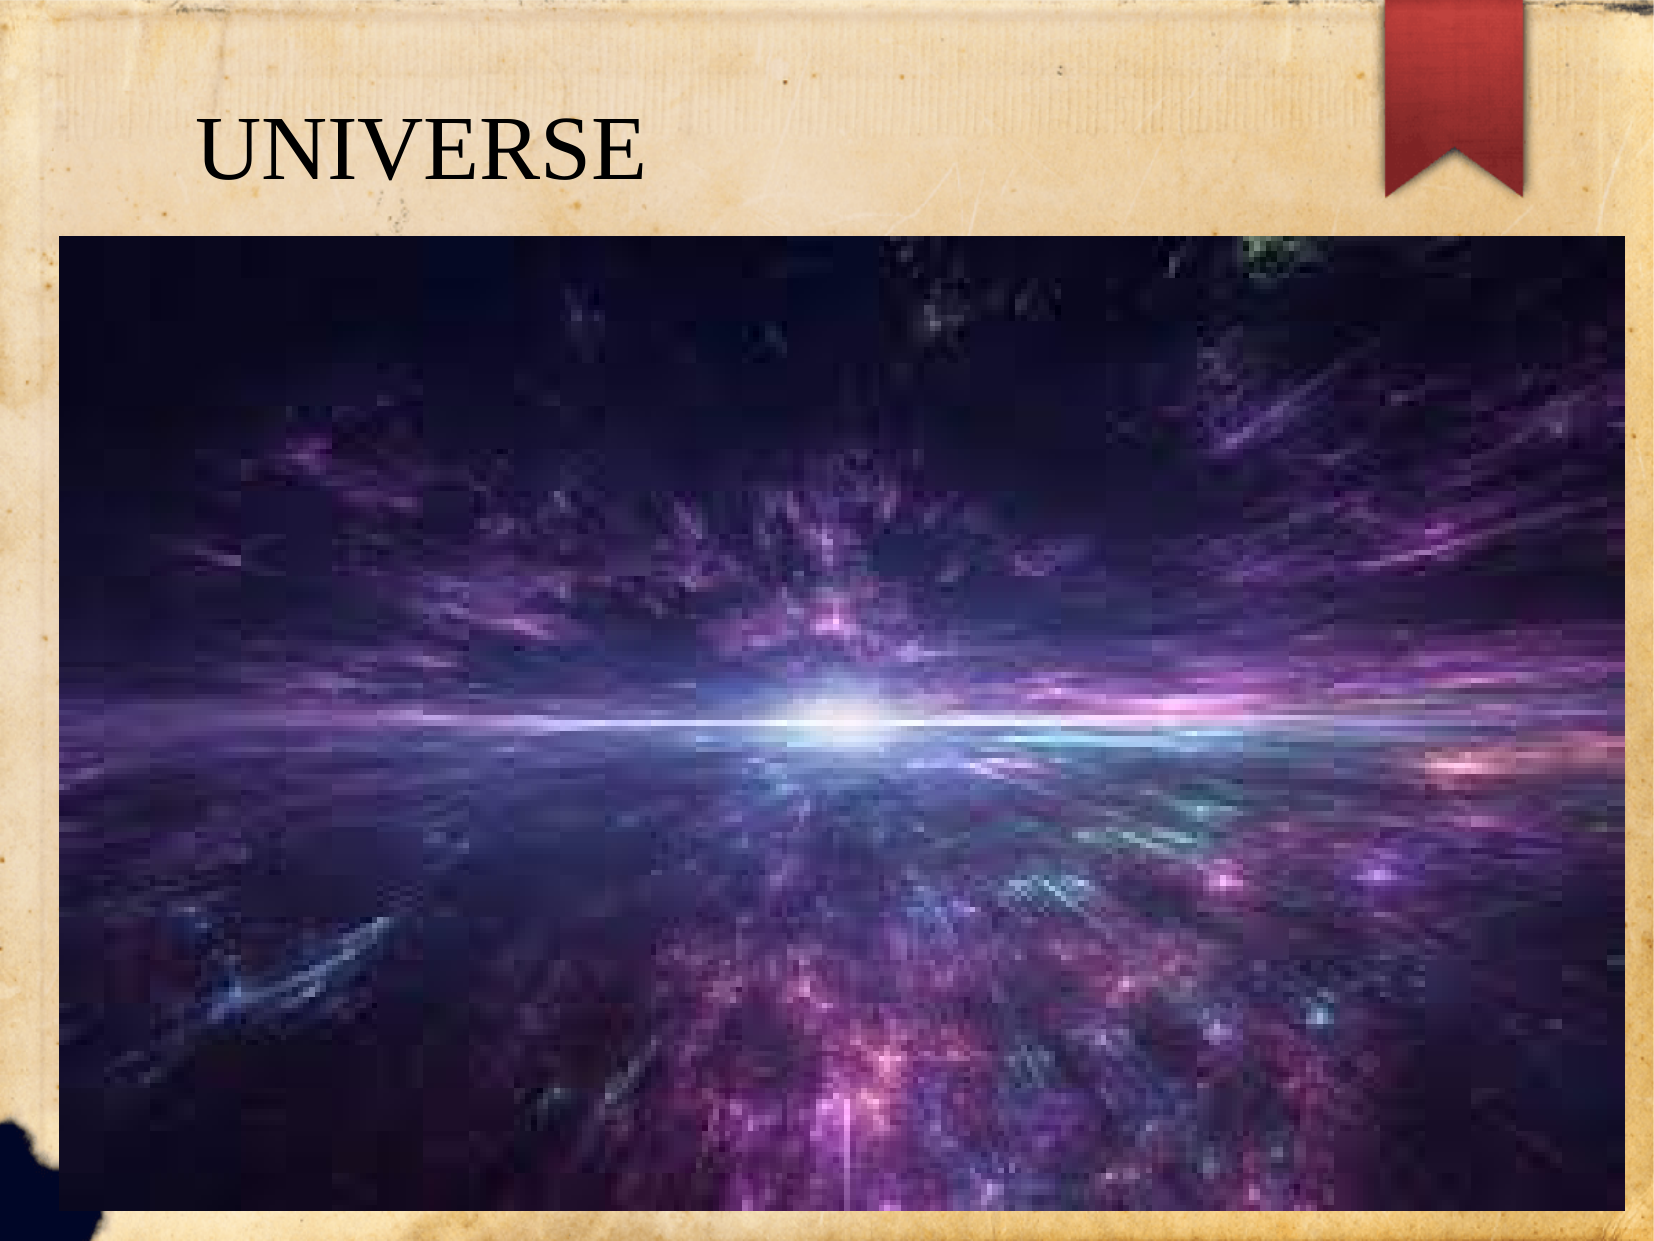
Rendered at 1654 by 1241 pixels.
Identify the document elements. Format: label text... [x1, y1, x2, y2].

title UNIVERSE [194, 87, 1459, 199]
picture [59, 236, 1625, 1211]
